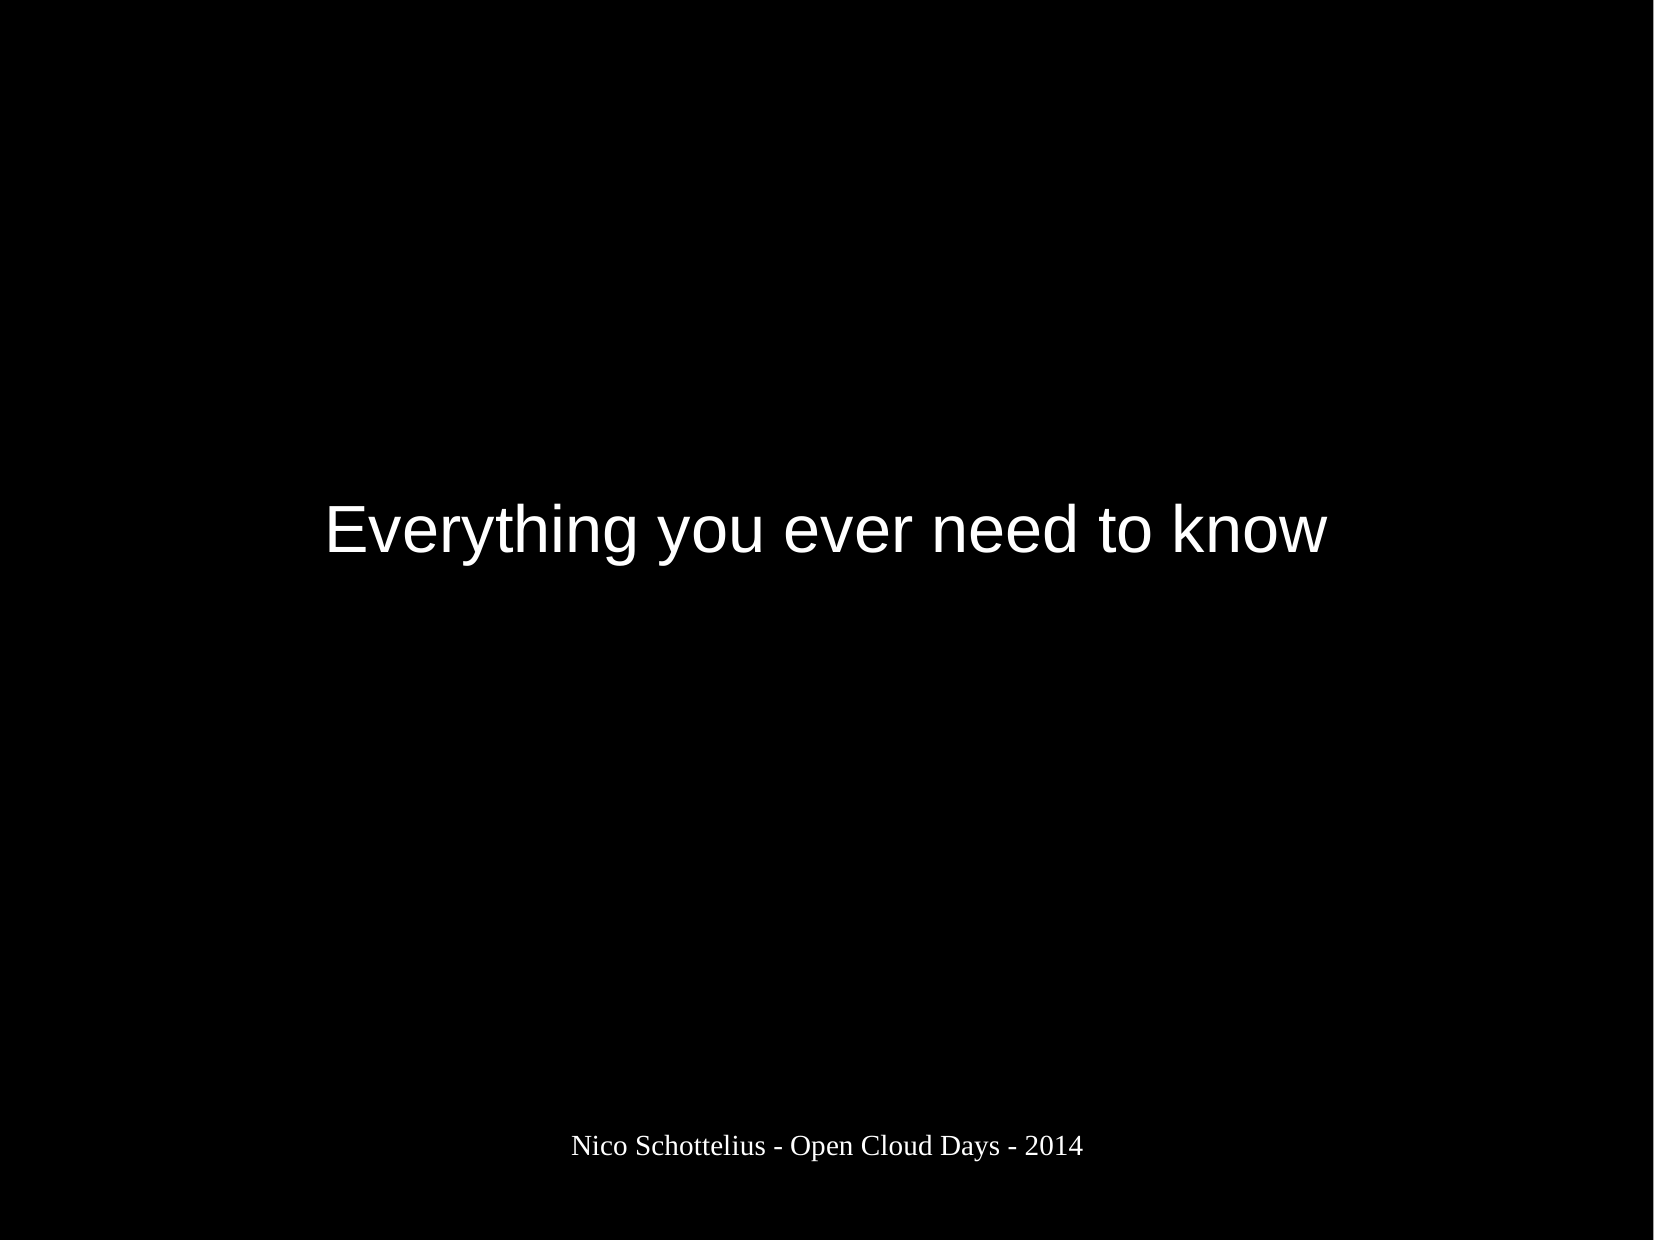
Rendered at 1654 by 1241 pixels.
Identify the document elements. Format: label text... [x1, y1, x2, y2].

subtitle Everything you ever need to know [82, 49, 1571, 1010]
